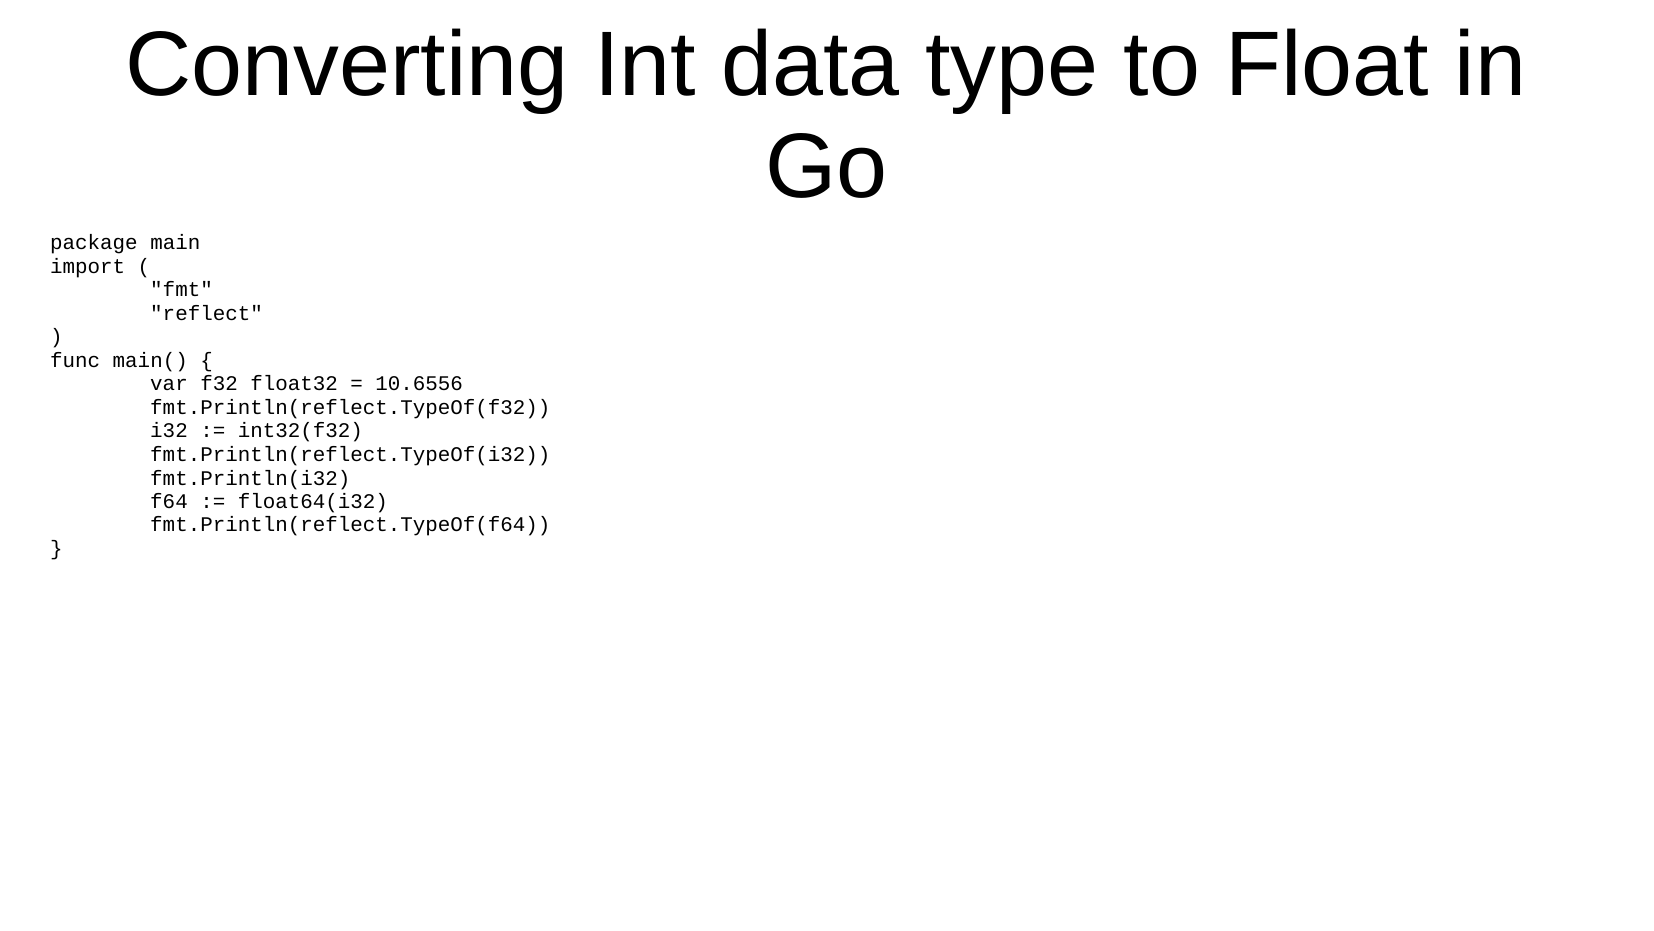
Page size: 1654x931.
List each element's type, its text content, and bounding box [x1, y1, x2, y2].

text_box package main import ( "fmt" "reflect" ) func main() { var f32 float32 = 10.6556 fmt.Println(reflect.TypeOf(f32)) i32 := int32(f32) fmt.Println(reflect.TypeOf(i32)) fmt.Println(i32) f64 := float64(i32) fmt.Println(reflect.TypeOf(f64)) } [35, 225, 1489, 804]
title Converting Int data type to Float in Go [82, 12, 1571, 218]
